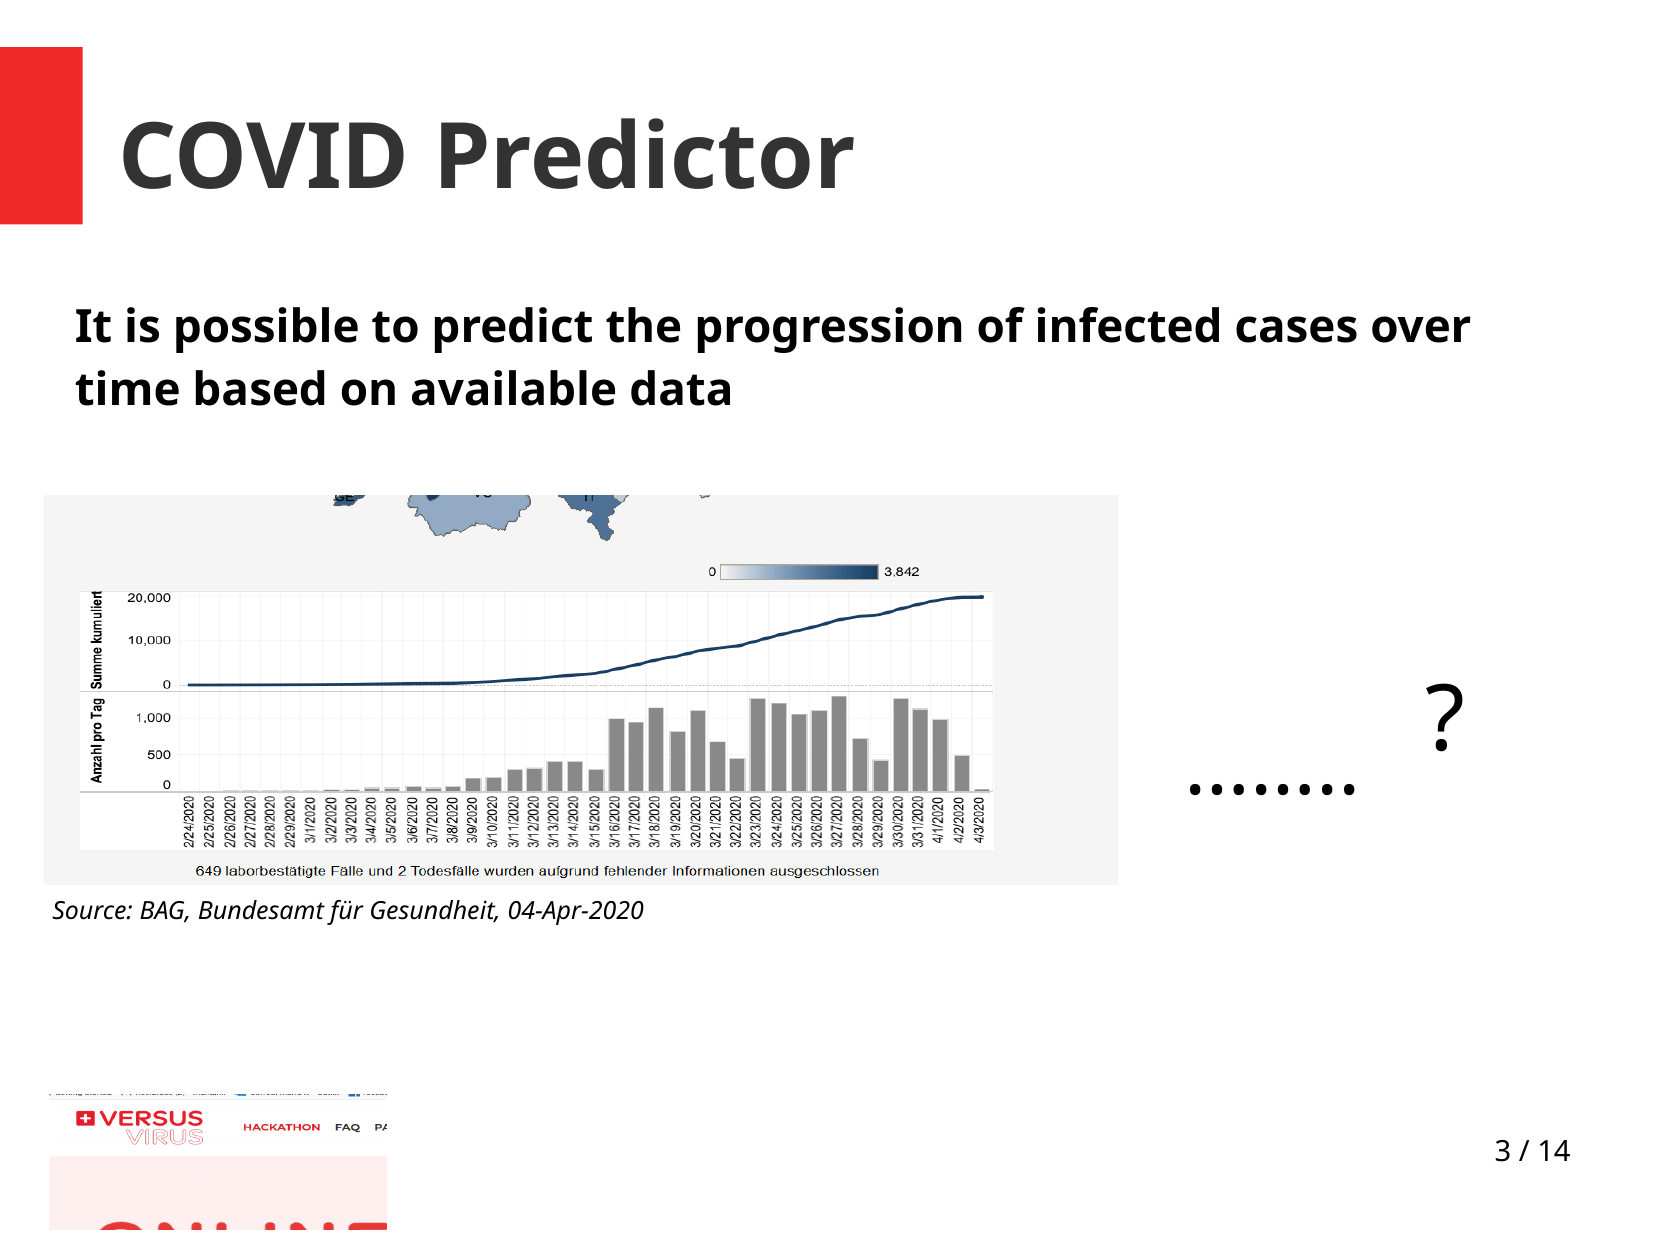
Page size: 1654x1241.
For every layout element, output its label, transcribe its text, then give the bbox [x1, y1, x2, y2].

text_box Source: BAG, Bundesamt für Gesundheit, 04-Apr-2020 [37, 884, 661, 934]
picture [49, 1094, 387, 1230]
picture [43, 495, 1156, 885]
title COVID Predictor [118, 49, 1571, 257]
text_box It is possible to predict the progression of infected cases over time based on available data [60, 286, 1580, 427]
text_box …….. [1170, 698, 1376, 827]
text_box ? [1410, 644, 1480, 785]
